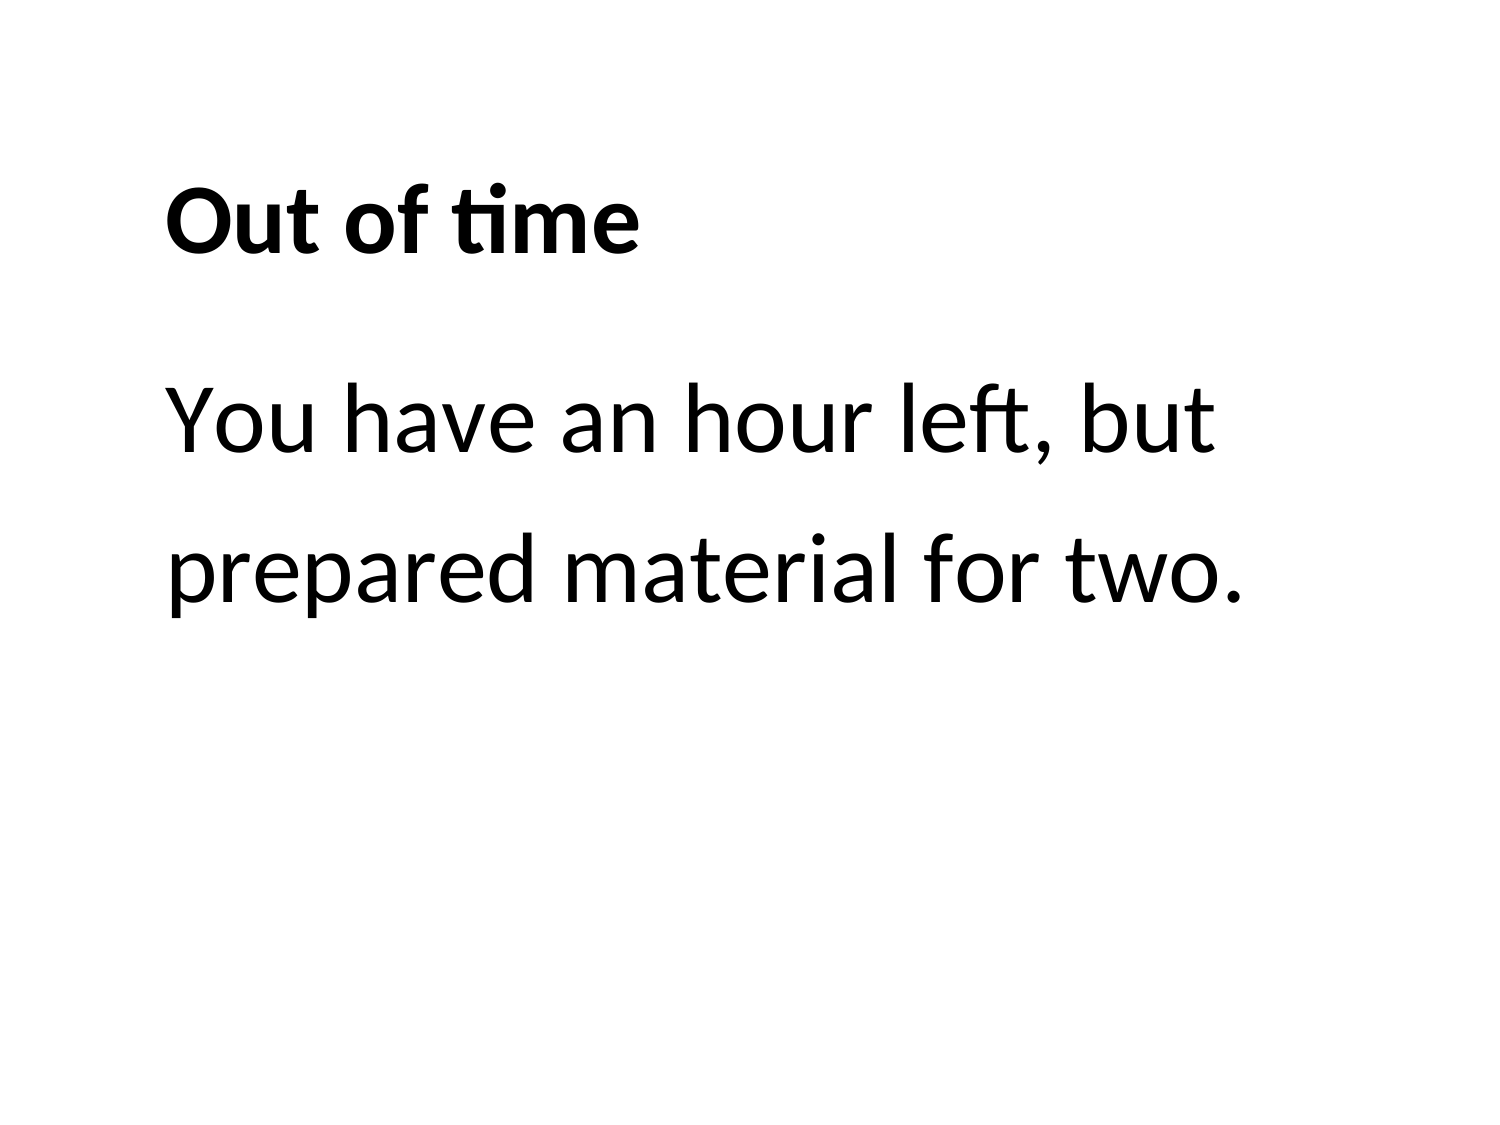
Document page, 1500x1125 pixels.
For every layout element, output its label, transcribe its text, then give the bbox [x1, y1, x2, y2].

text_box Out of time [149, 166, 1427, 262]
text_box You have an hour left, but prepared material for two. [150, 314, 1306, 871]
